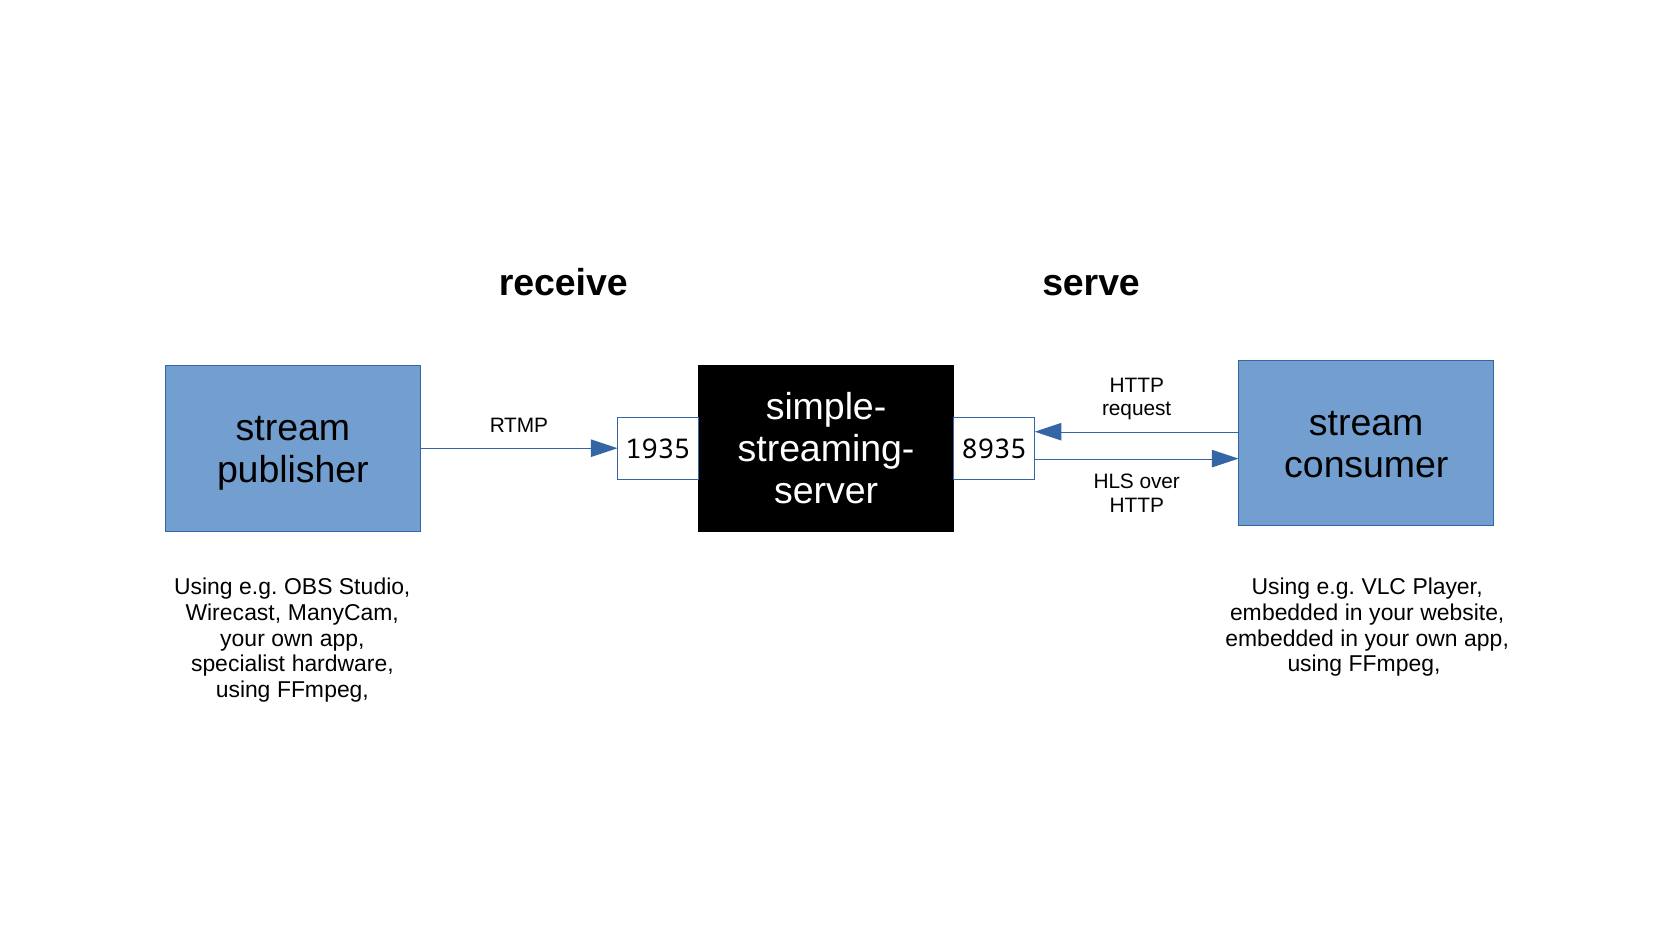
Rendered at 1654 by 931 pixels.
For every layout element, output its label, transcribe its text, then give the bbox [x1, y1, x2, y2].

text_box stream consumer [1238, 360, 1494, 526]
text_box Using e.g. OBS Studio, Wirecast, ManyCam, your own app, specialist hardware, using FFmpeg, [159, 566, 426, 710]
text_box 8935 [953, 417, 1035, 480]
text_box stream publisher [165, 365, 421, 532]
text_box 1935 [617, 417, 699, 480]
text_box simple- streaming- server [698, 365, 954, 532]
text_box Using e.g. VLC Player, embedded in your website, embedded in your own app, using FFmpeg, [1210, 566, 1525, 684]
text_box receive [484, 253, 643, 311]
text_box serve [1027, 253, 1155, 311]
